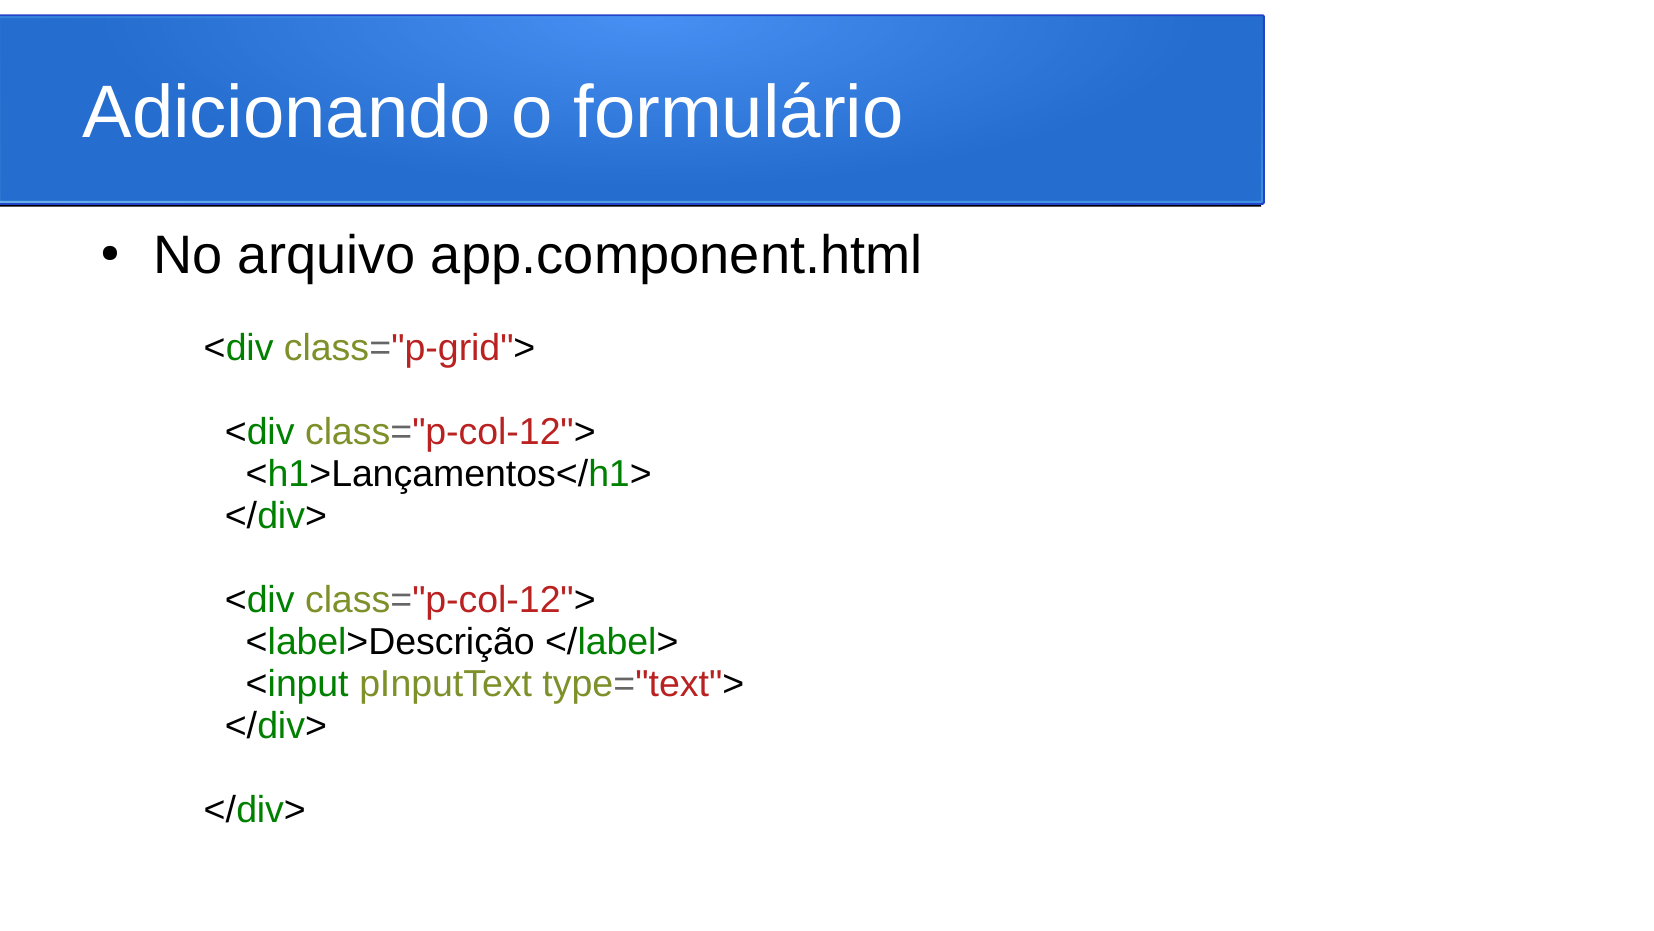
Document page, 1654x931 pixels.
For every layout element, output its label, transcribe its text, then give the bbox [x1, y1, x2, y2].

list No arquivo app.component.html [82, 224, 1571, 764]
title Adicionando o formulário [82, 35, 1235, 189]
text_box <div class="p-grid"> <div class="p-col-12"> <h1>Lançamentos</h1> </div> <div class="p-col-12"> <label>Descrição </label> <input pInputText type="text"> </div> </div> [188, 318, 945, 838]
